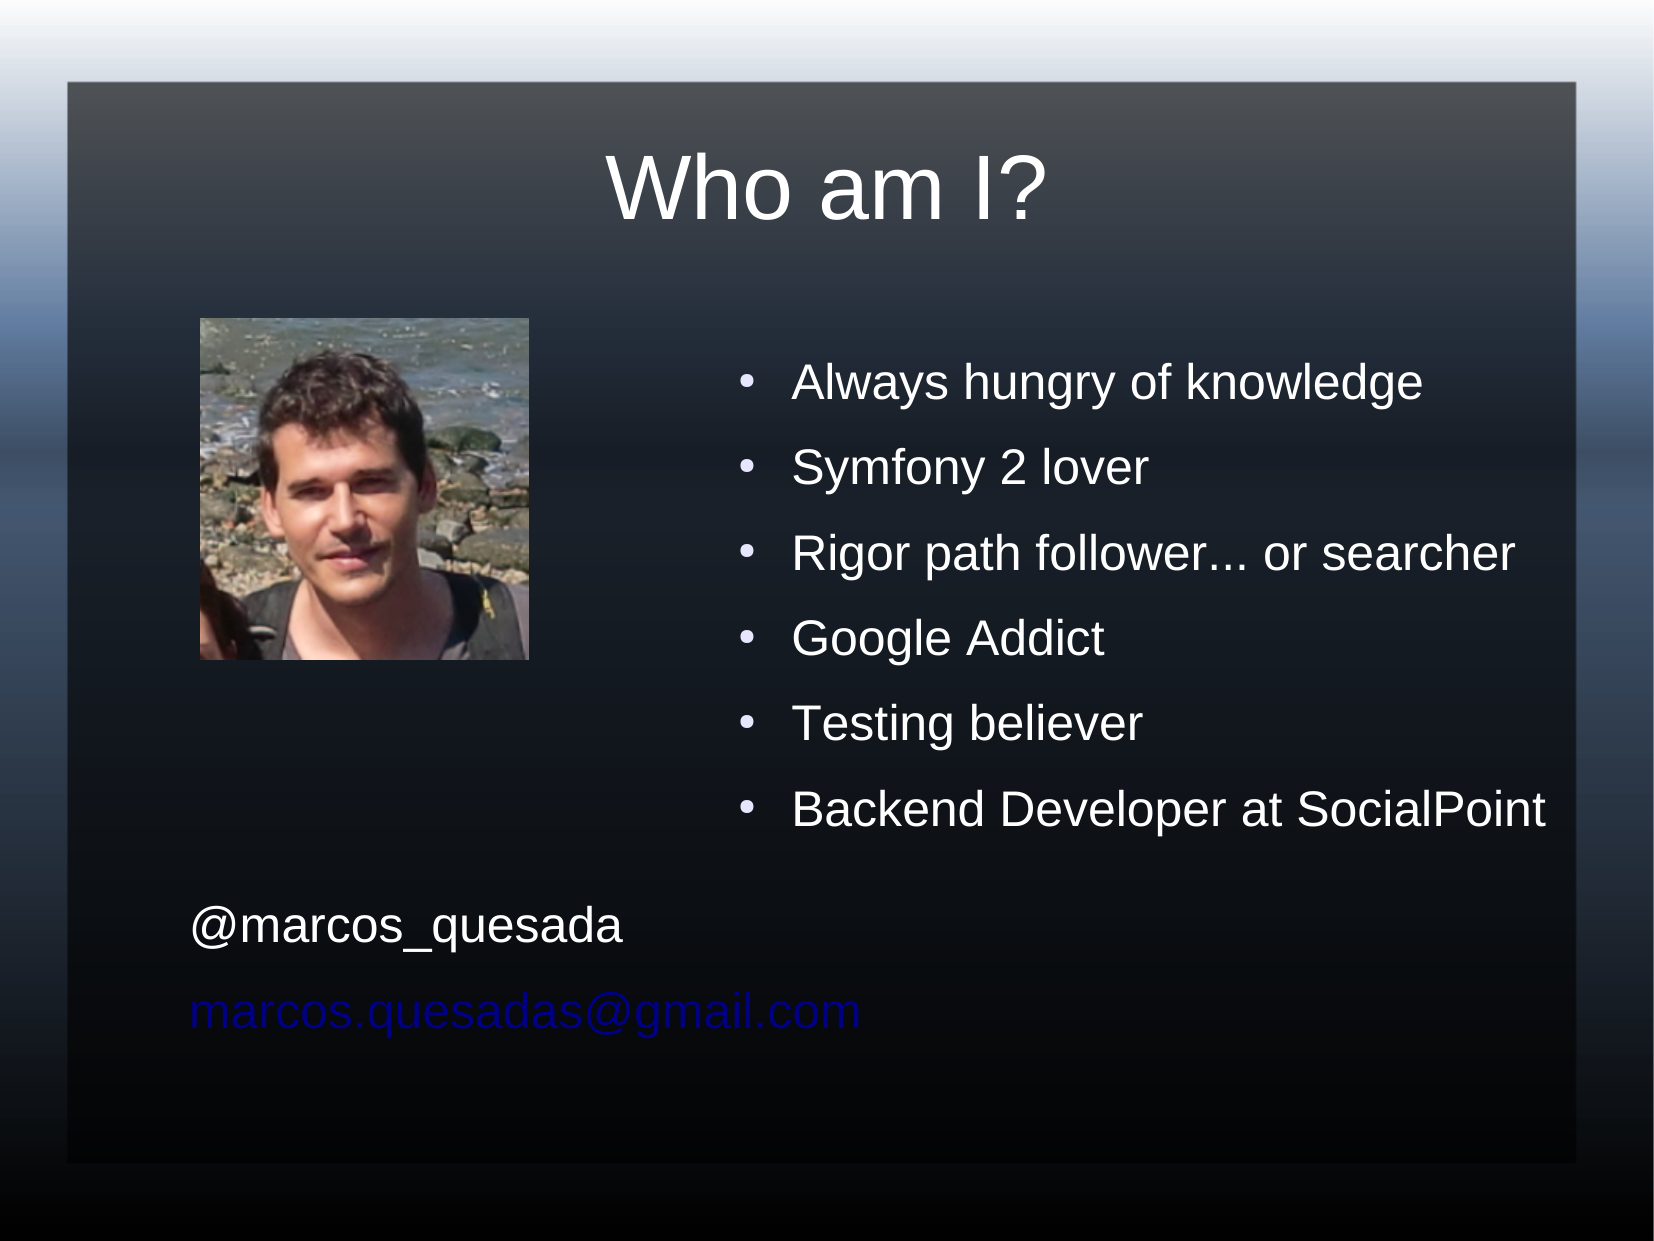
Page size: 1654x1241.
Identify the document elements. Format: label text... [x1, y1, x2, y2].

picture [0, 0, 1654, 1241]
list @marcos_quesada marcos.quesadas@gmail.com [118, 897, 969, 1241]
list Always hungry of knowledge Symfony 2 lover Rigor path follower... or searcher Google Addict Testing believer Backend Developer at SocialPoint [720, 354, 1571, 1074]
title Who am I? [82, 84, 1571, 292]
